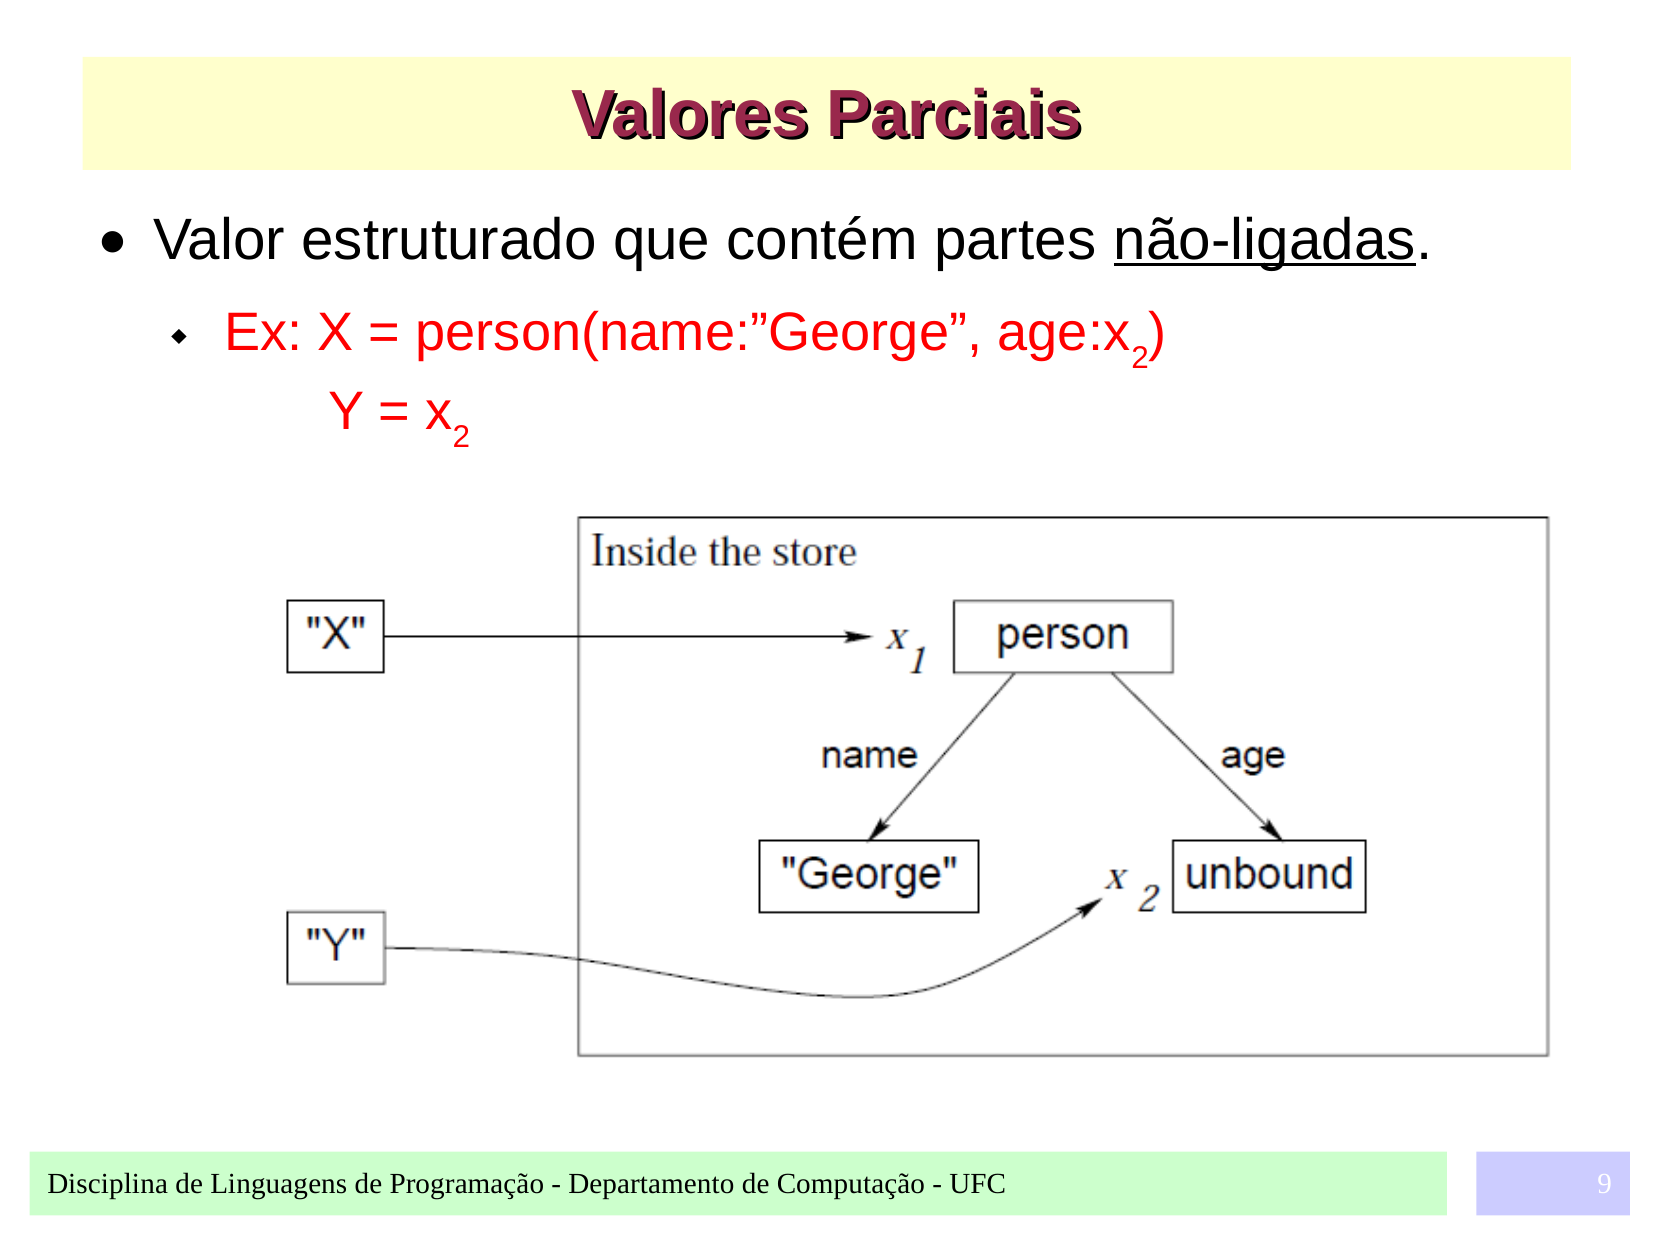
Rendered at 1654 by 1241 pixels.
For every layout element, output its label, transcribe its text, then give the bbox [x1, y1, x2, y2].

title Valores Parciais [82, 56, 1571, 170]
picture [268, 515, 1571, 1063]
list Valor estruturado que contém partes não-ligadas. Ex: X = person(name:”George”, age:x2) Y = x2 [82, 206, 1571, 1108]
